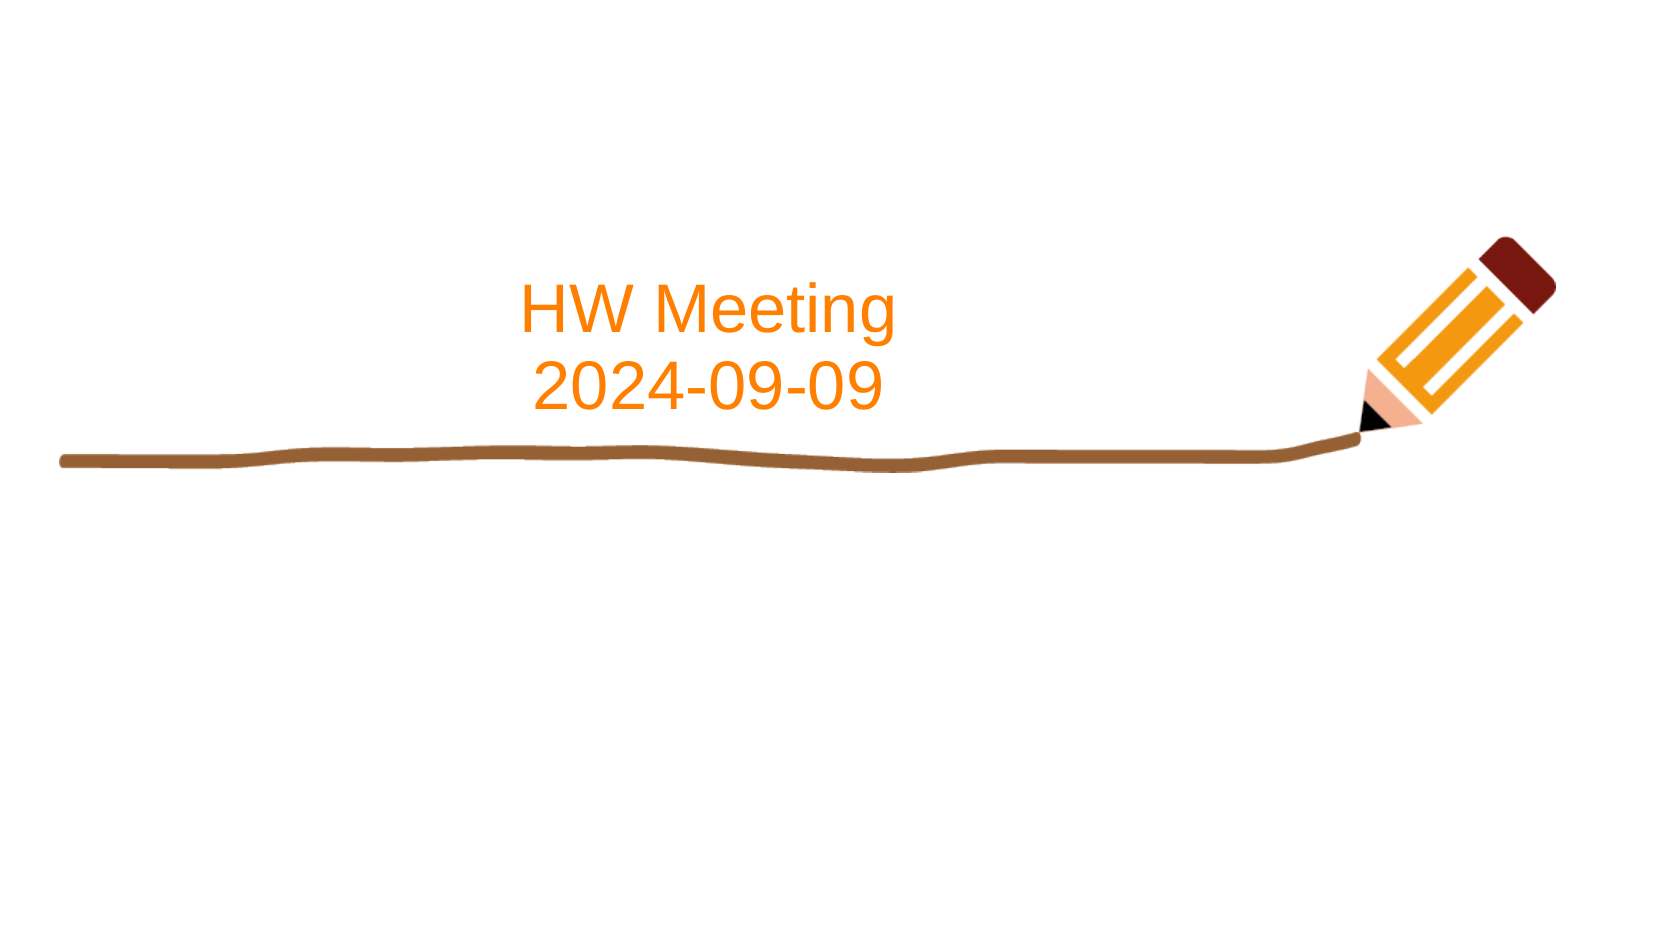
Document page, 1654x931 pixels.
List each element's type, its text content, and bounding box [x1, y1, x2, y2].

title HW Meeting 2024-09-09 [88, 265, 1329, 429]
picture [59, 236, 1556, 473]
